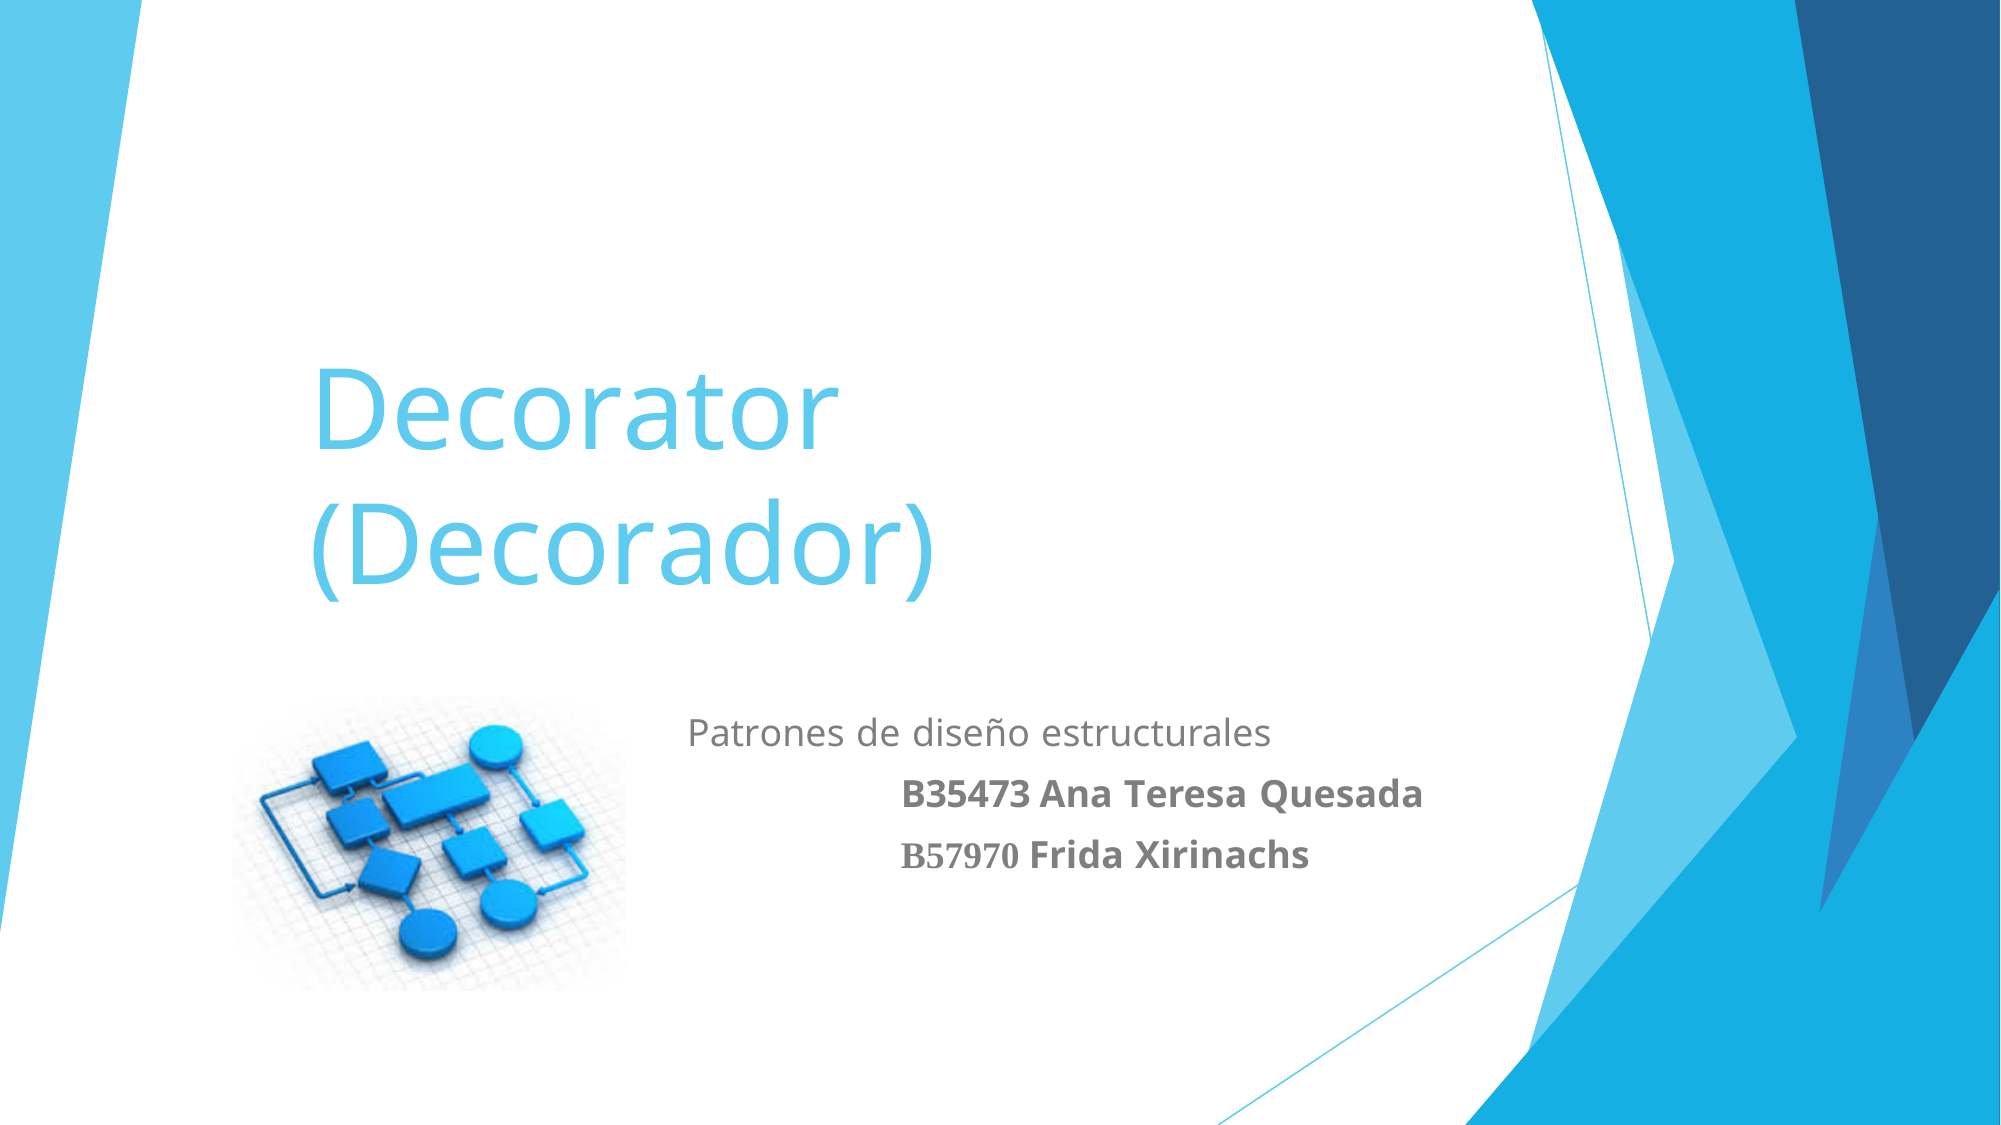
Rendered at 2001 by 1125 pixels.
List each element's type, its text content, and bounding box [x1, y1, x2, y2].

text_box Patrones de diseño estructurales B35473 Ana Teresa Quesada B57970 Frida Xirinachs [685, 708, 1630, 938]
picture [232, 696, 626, 991]
text_box Decorator (Decorador) [307, 337, 1442, 473]
